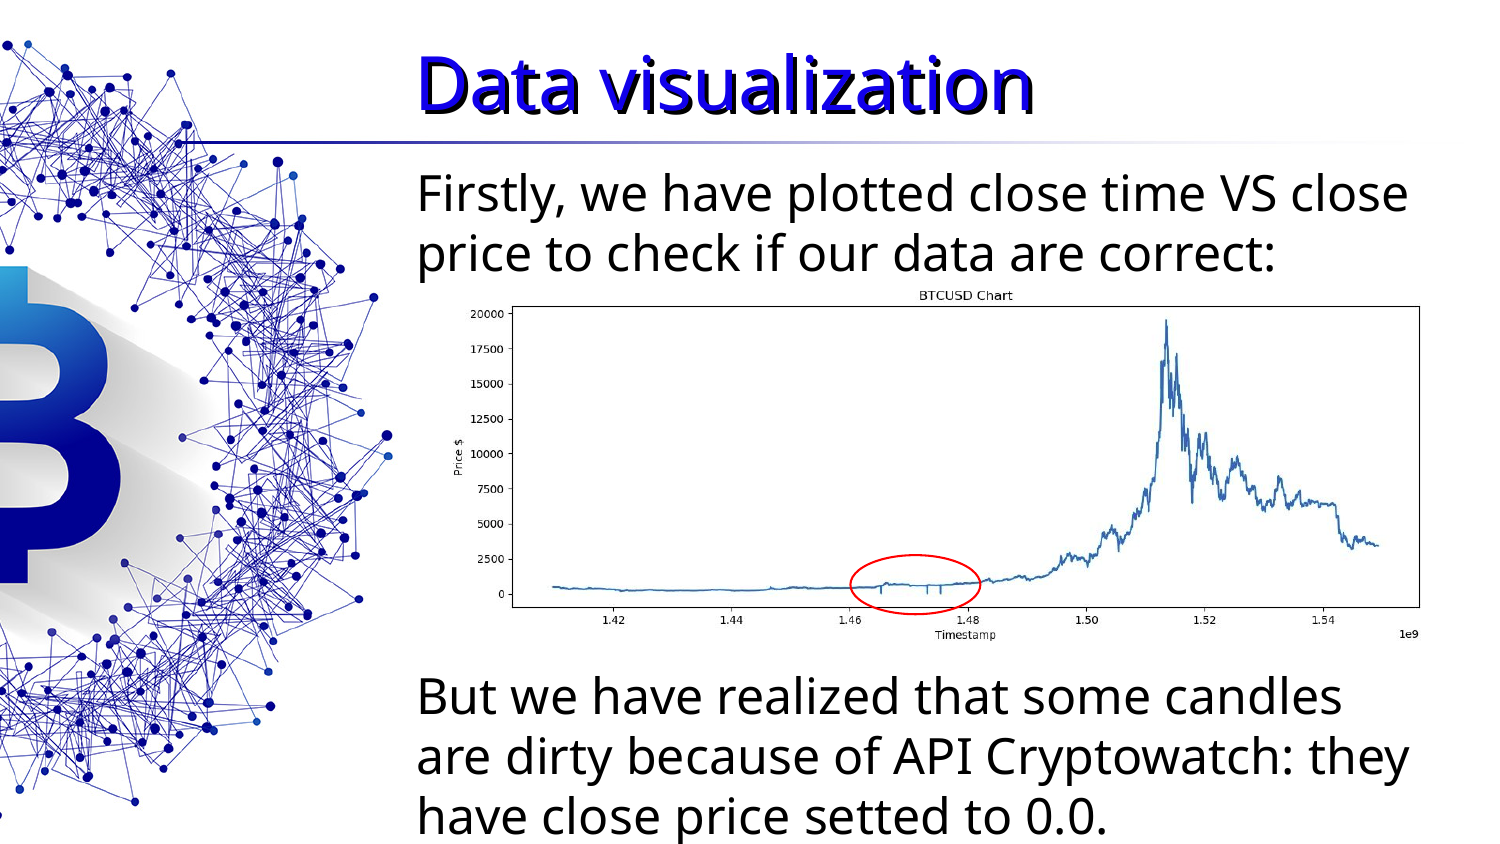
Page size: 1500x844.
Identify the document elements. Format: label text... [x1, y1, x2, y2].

picture [683, 810, 697, 831]
title Data visualization [399, 21, 1427, 141]
list Firstly, we have plotted close time VS close price to check if our data are correct: But we have realized that some candles are dirty because of API Cryptowatch: they have close price setted to 0.0. [401, 153, 1429, 730]
picture [0, 0, 1500, 844]
